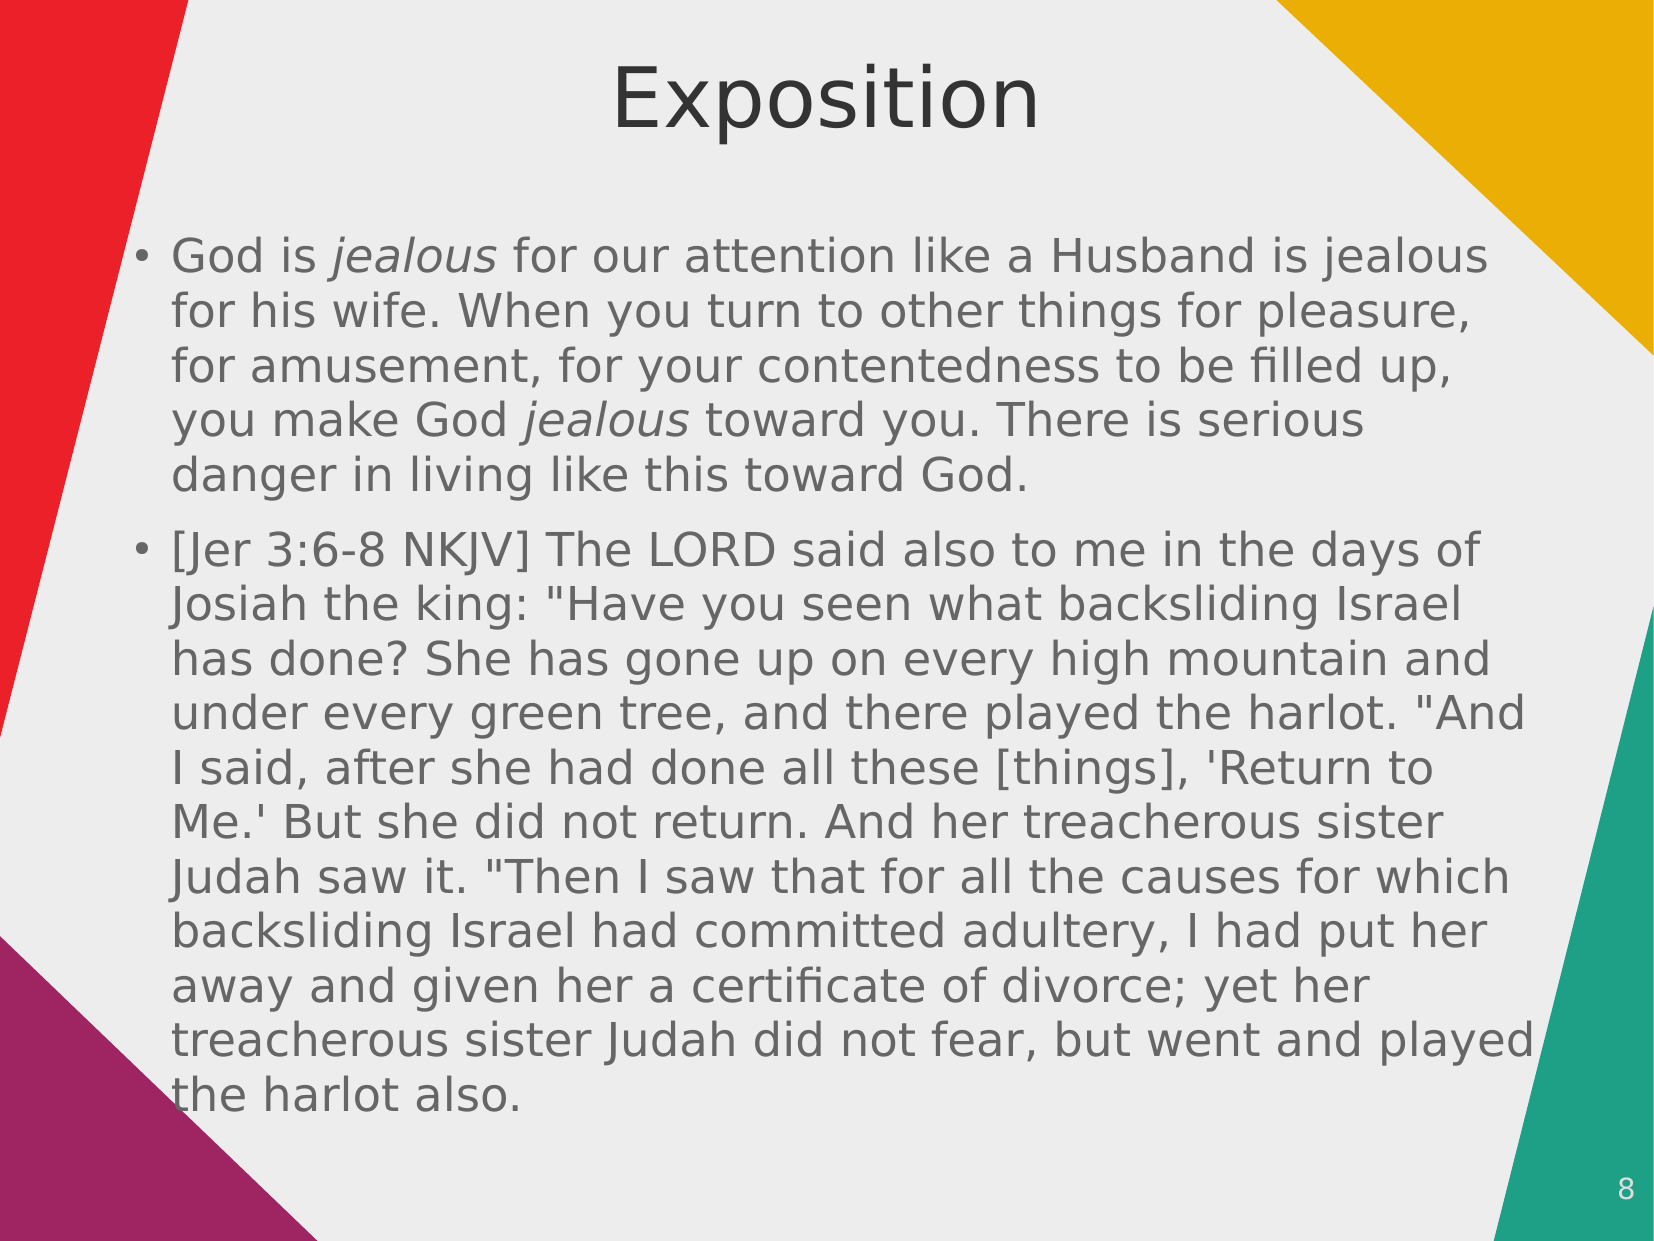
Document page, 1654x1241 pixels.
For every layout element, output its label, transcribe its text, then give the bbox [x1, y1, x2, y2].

list God is jealous for our attention like a Husband is jealous for his wife. When you turn to other things for pleasure, for amusement, for your contentedness to be filled up, you make God jealous toward you. There is serious danger in living like this toward God. [Jer 3:6-8 NKJV] The LORD said also to me in the days of Josiah the king: "Have you seen what backsliding Israel has done? She has gone up on every high mountain and under every green tree, and there played the harlot. "And I said, after she had done all these [things], 'Return to Me.' But she did not return. And her treacherous sister Judah saw it. "Then I saw that for all the causes for which backsliding Israel had committed adultery, I had put her away and given her a certificate of divorce; yet her treacherous sister Judah did not fear, but went and played the harlot also. [121, 229, 1546, 1126]
title Exposition [114, 45, 1539, 152]
